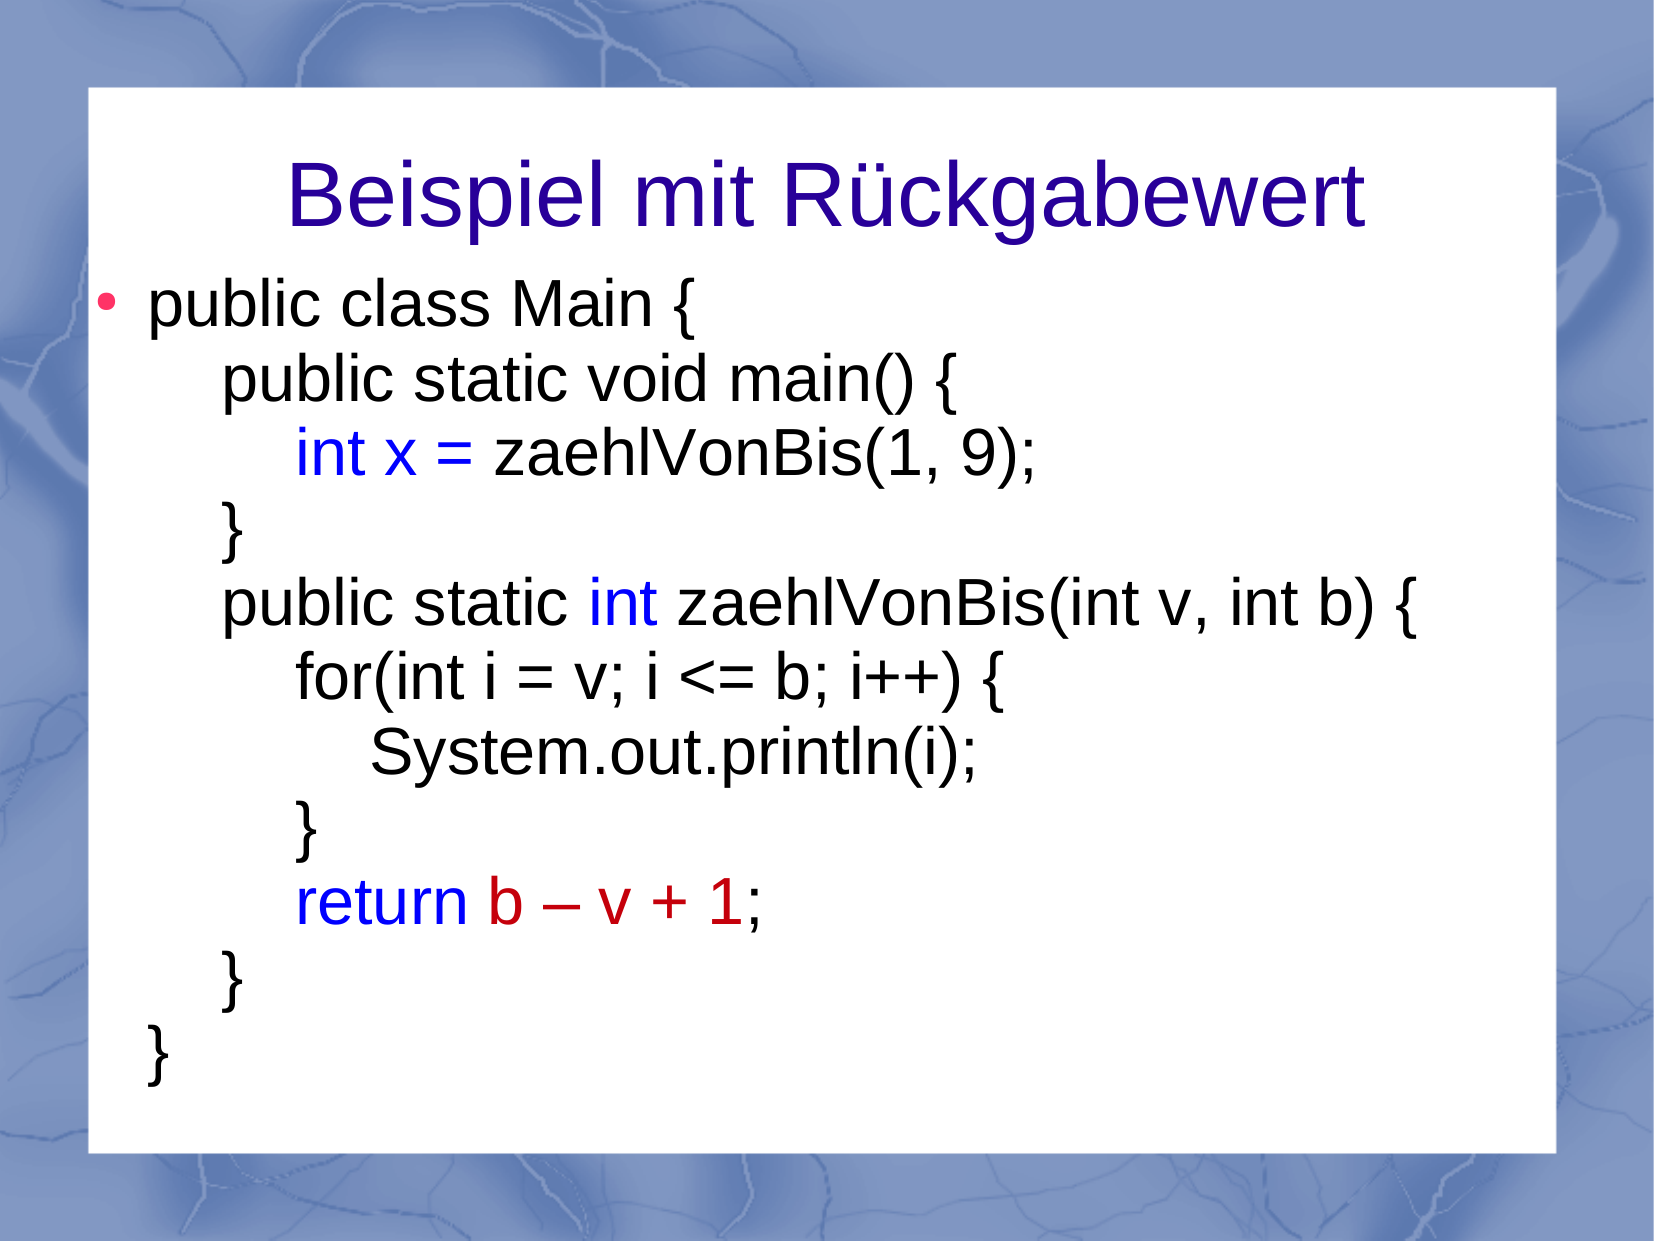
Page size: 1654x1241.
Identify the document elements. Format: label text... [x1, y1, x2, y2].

list public class Main { public static void main() { int x = zaehlVonBis(1, 9); } public static int zaehlVonBis(int v, int b) { for(int i = v; i <= b; i++) { System.out.println(i); } return b – v + 1; } } [76, 265, 1565, 1089]
title Beispiel mit Rückgabewert [118, 90, 1536, 265]
picture [0, 0, 1654, 1241]
